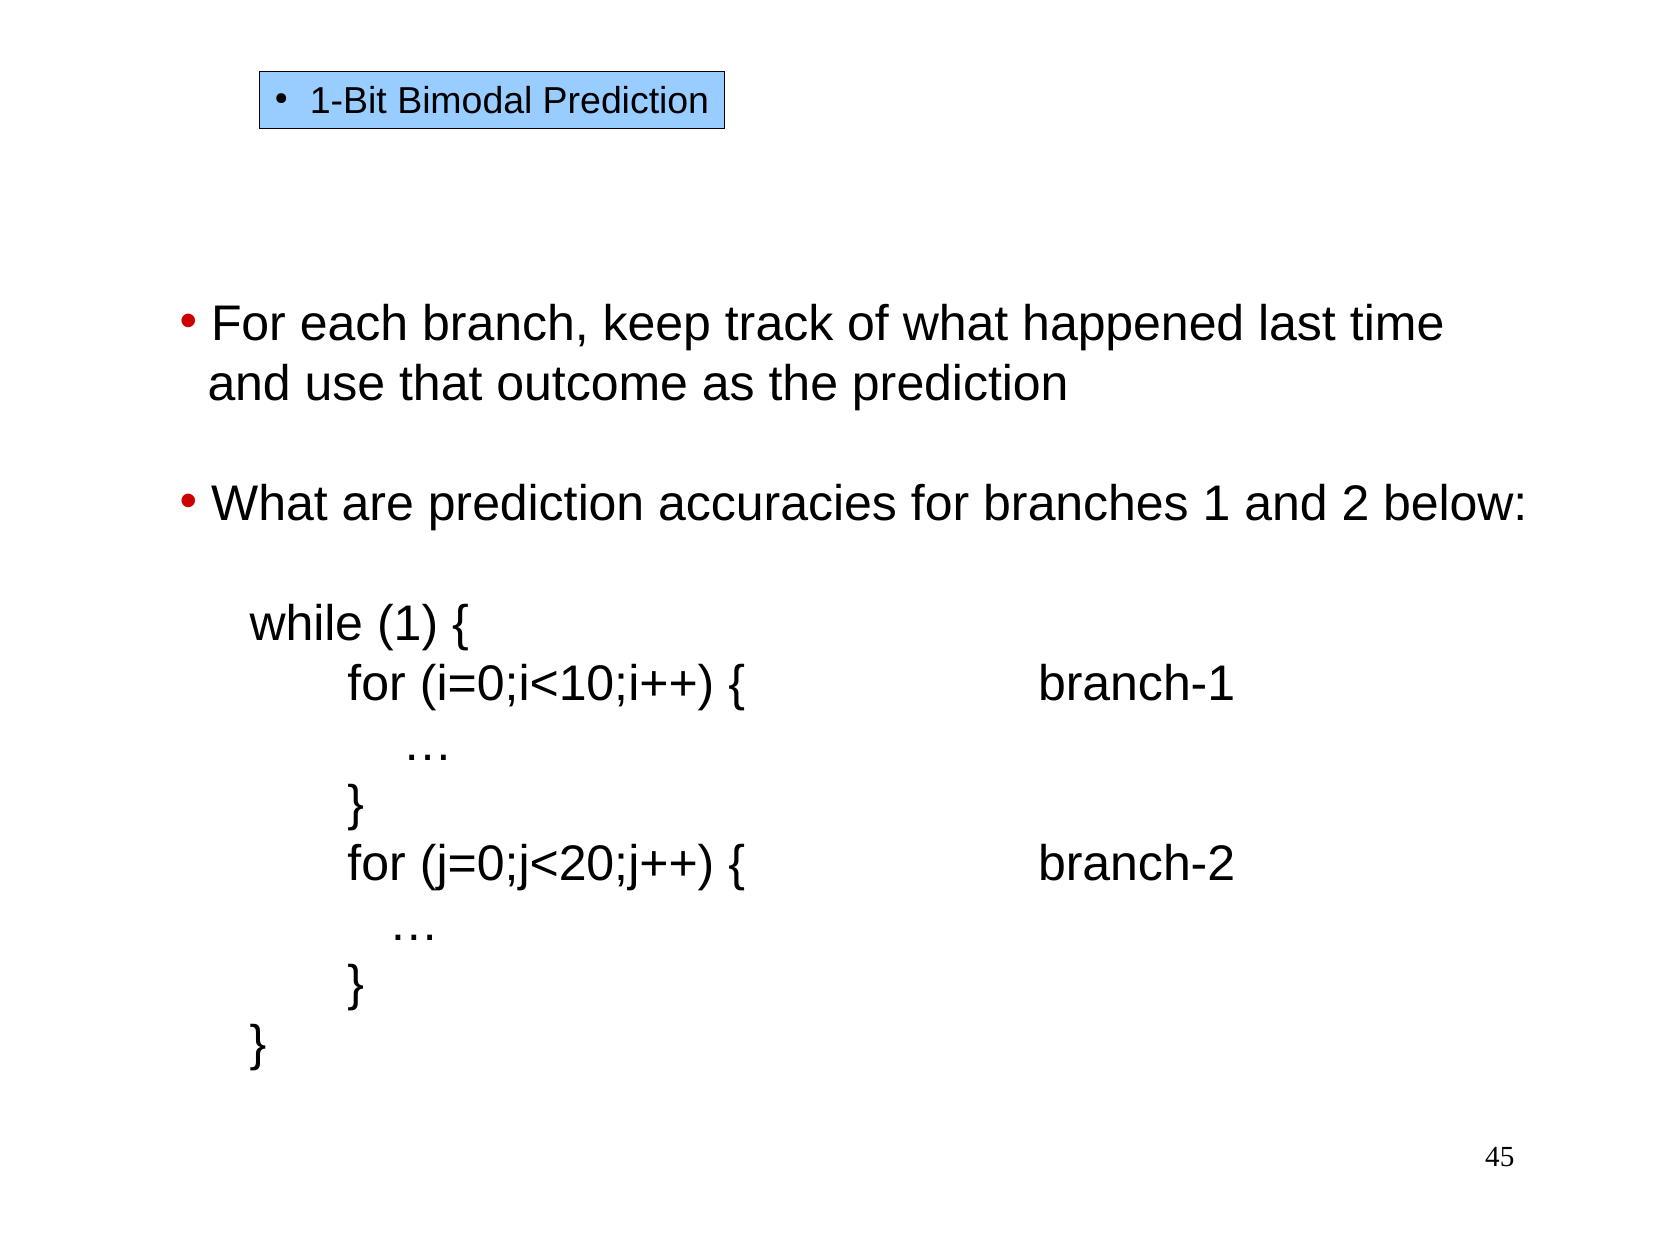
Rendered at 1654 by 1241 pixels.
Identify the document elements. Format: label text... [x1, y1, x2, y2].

text_box For each branch, keep track of what happened last time and use that outcome as the prediction What are prediction accuracies for branches 1 and 2 below: while (1) { for (i=0;i<10;i++) { branch-1 … } for (j=0;j<20;j++) { branch-2 … } } [164, 282, 1544, 1079]
text_box 1-Bit Bimodal Prediction [259, 71, 725, 129]
text_box <number> [1184, 1129, 1530, 1213]
